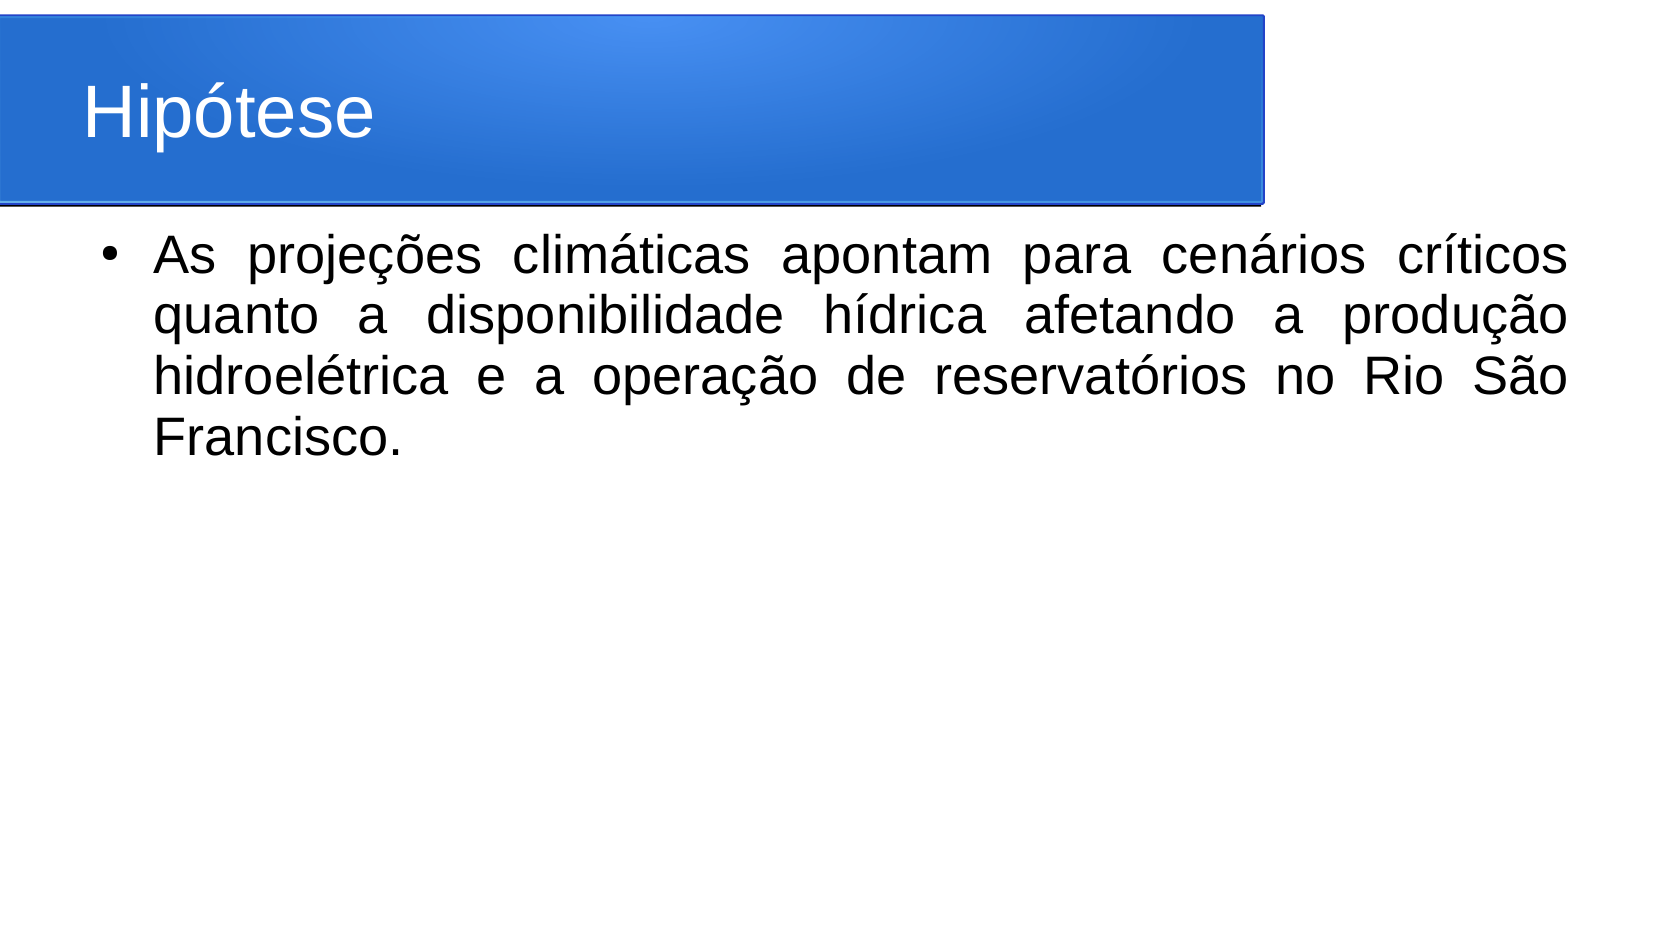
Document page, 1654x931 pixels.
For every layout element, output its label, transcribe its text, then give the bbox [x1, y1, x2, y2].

title Hipótese [82, 35, 1235, 189]
list As projeções climáticas apontam para cenários críticos quanto a disponibilidade hídrica afetando a produção hidroelétrica e a operação de reservatórios no Rio São Francisco. [82, 224, 1571, 764]
